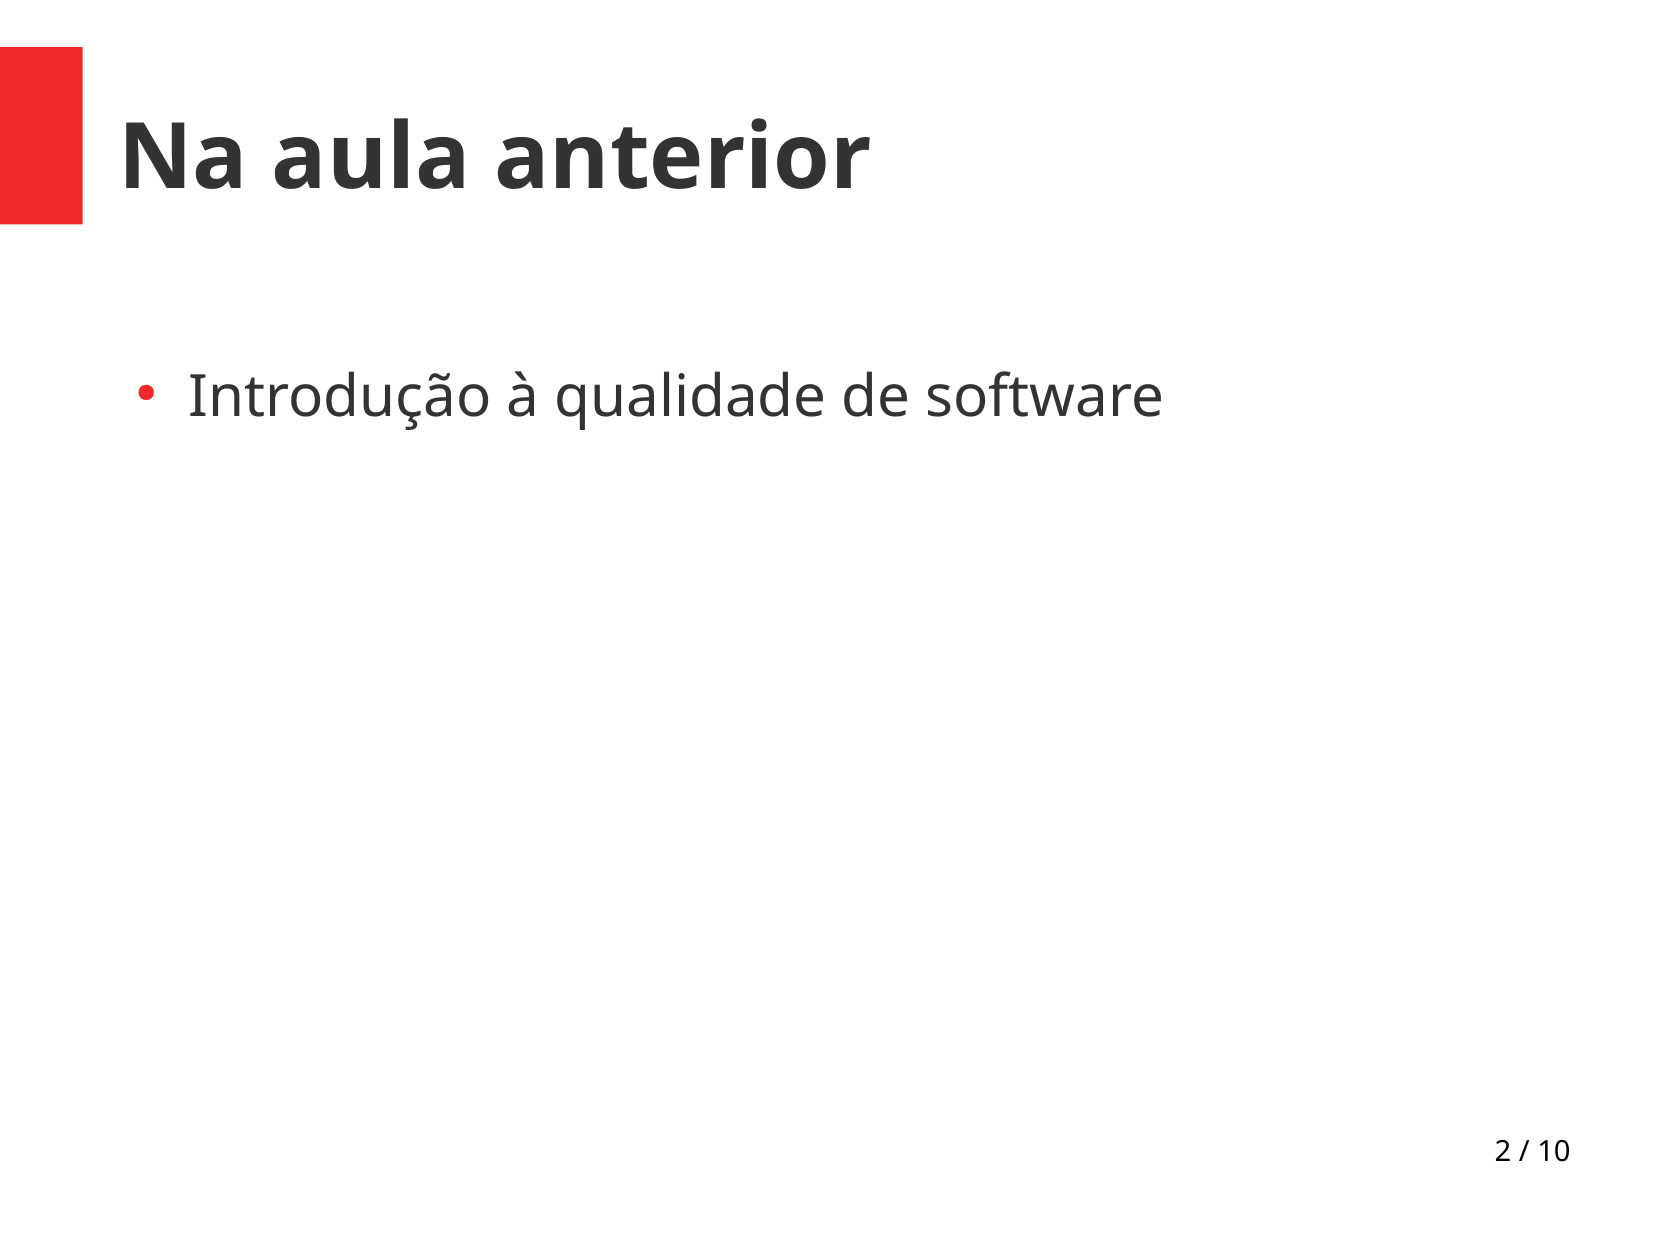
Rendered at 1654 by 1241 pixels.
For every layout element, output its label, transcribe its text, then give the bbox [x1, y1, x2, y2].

list Introdução à qualidade de software [118, 354, 1536, 1074]
title Na aula anterior [118, 49, 1571, 257]
